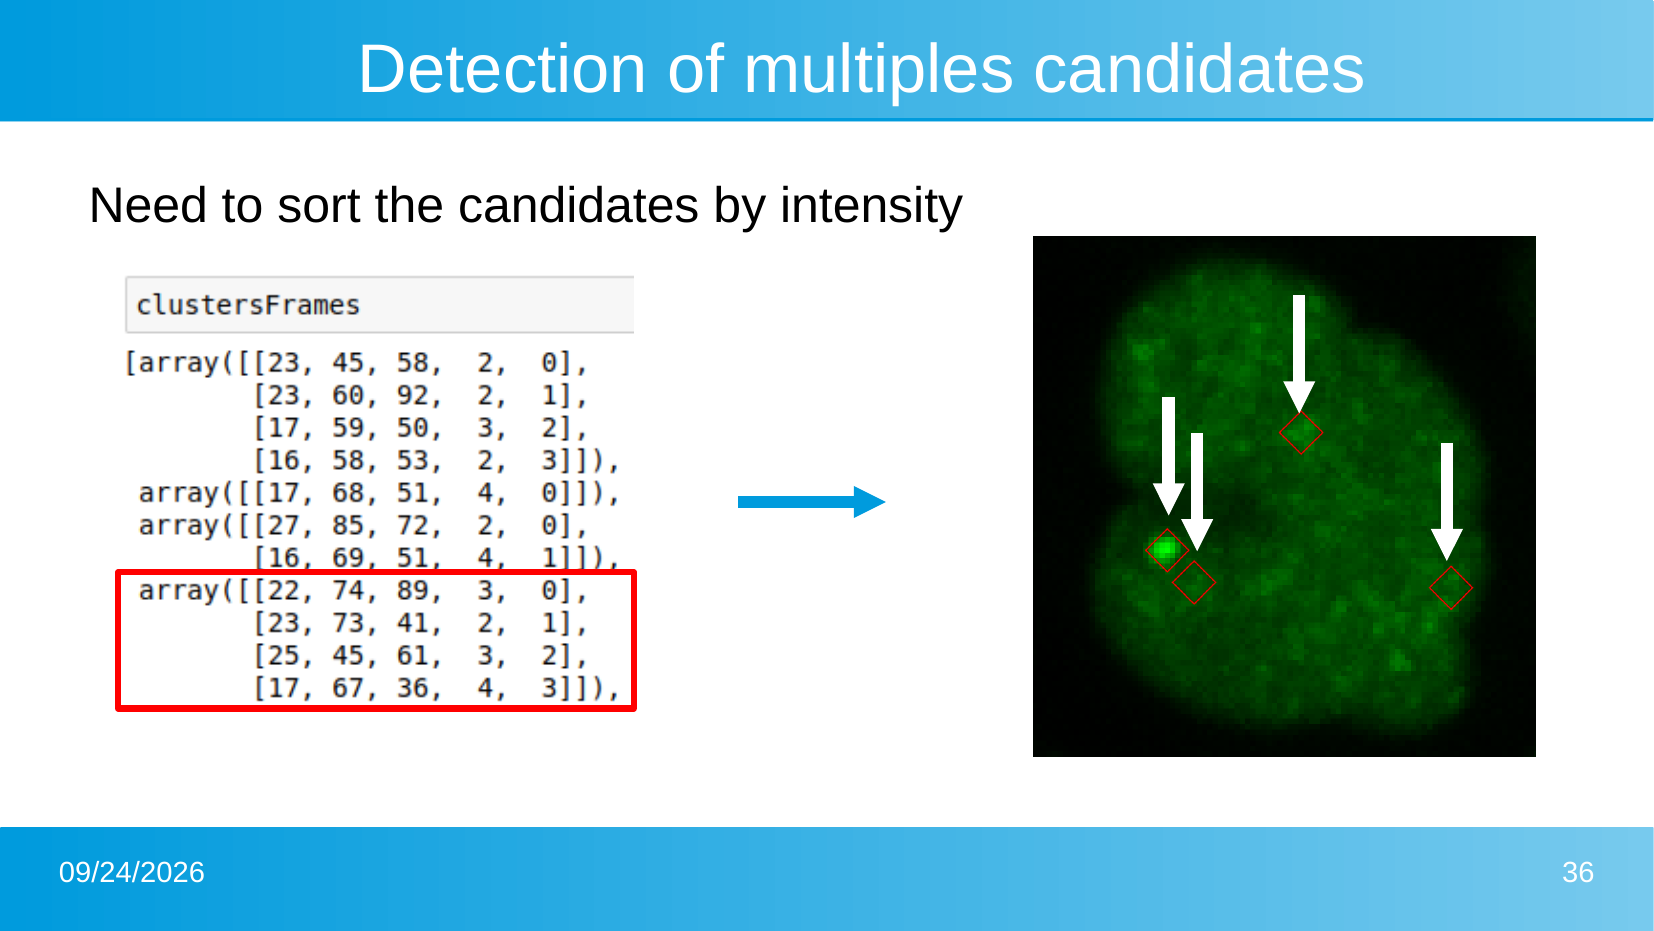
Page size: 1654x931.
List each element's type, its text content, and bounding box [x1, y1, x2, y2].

text_box [118, 572, 634, 709]
picture [1033, 236, 1536, 757]
picture [118, 265, 634, 572]
title Detection of multiples candidates [59, 29, 1595, 108]
list Need to sort the candidates by intensity [88, 177, 1565, 266]
